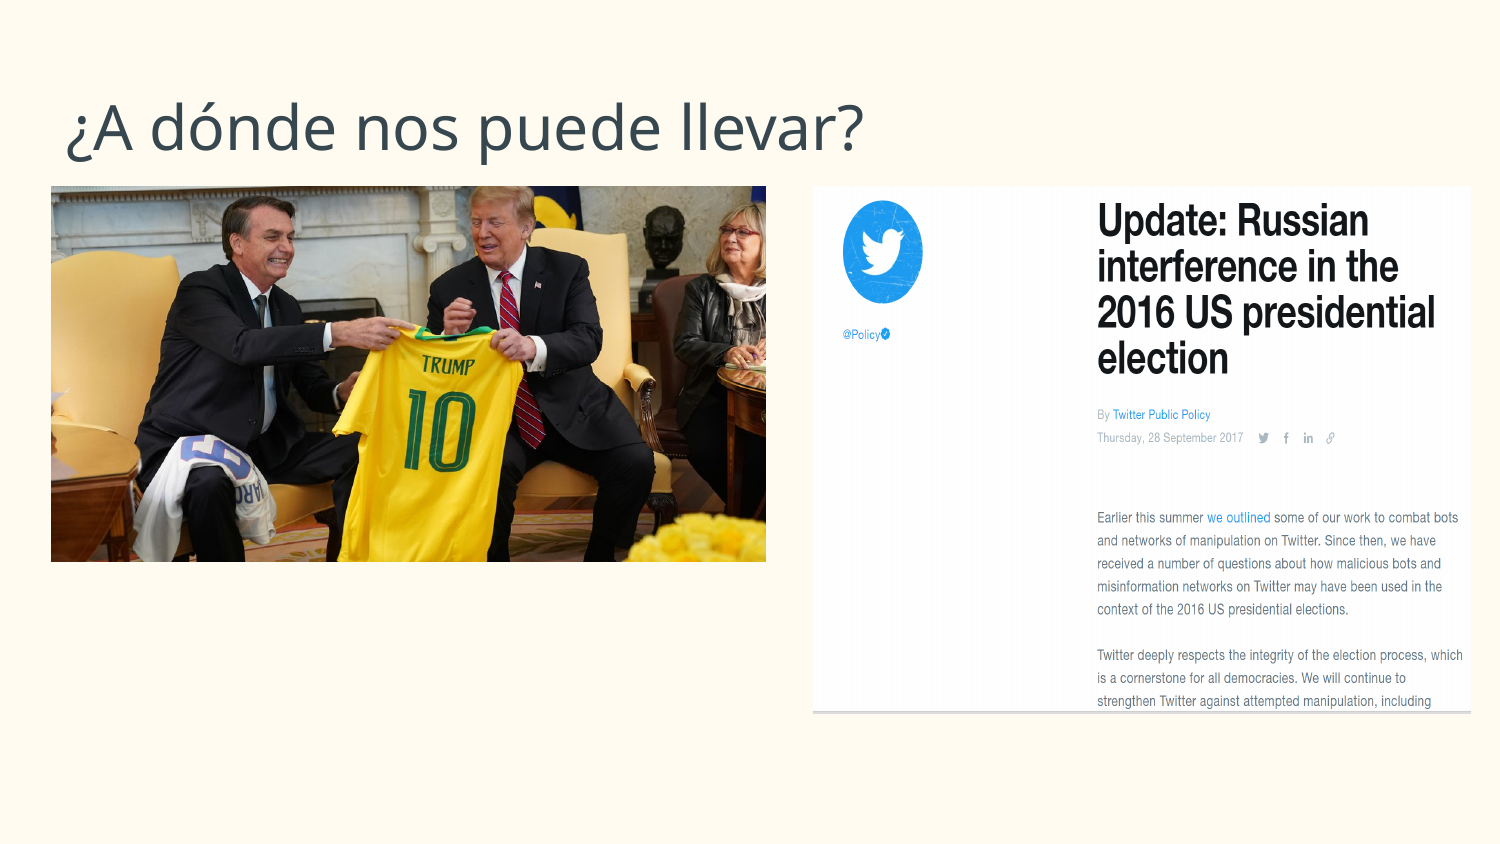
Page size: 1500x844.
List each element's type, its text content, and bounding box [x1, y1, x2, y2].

picture [51, 186, 766, 562]
picture [813, 186, 1471, 714]
title ¿A dónde nos puede llevar? [51, 72, 1449, 174]
